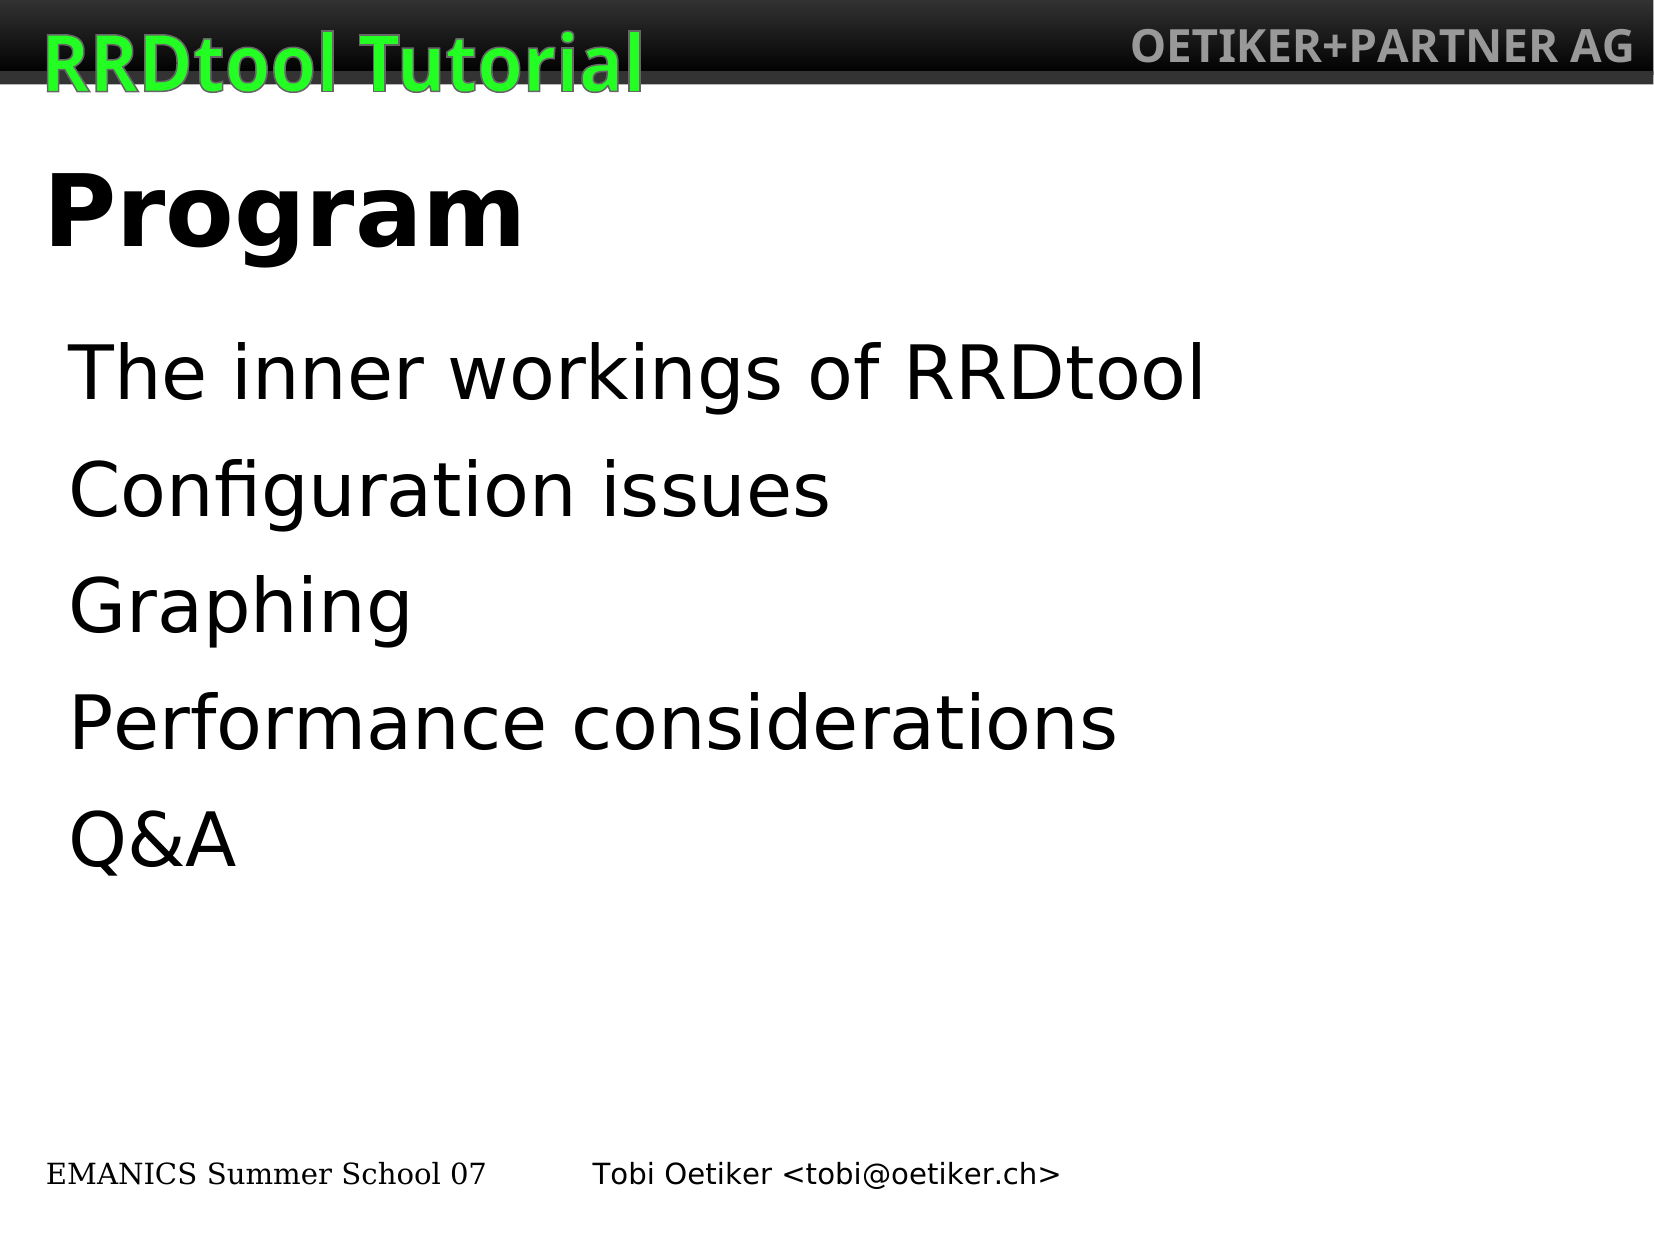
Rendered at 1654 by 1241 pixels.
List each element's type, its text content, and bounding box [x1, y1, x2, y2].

list The inner workings of RRDtool Configuration issues Graphing Performance considerations Q&A [50, 329, 1571, 987]
title Program [43, 137, 1582, 287]
